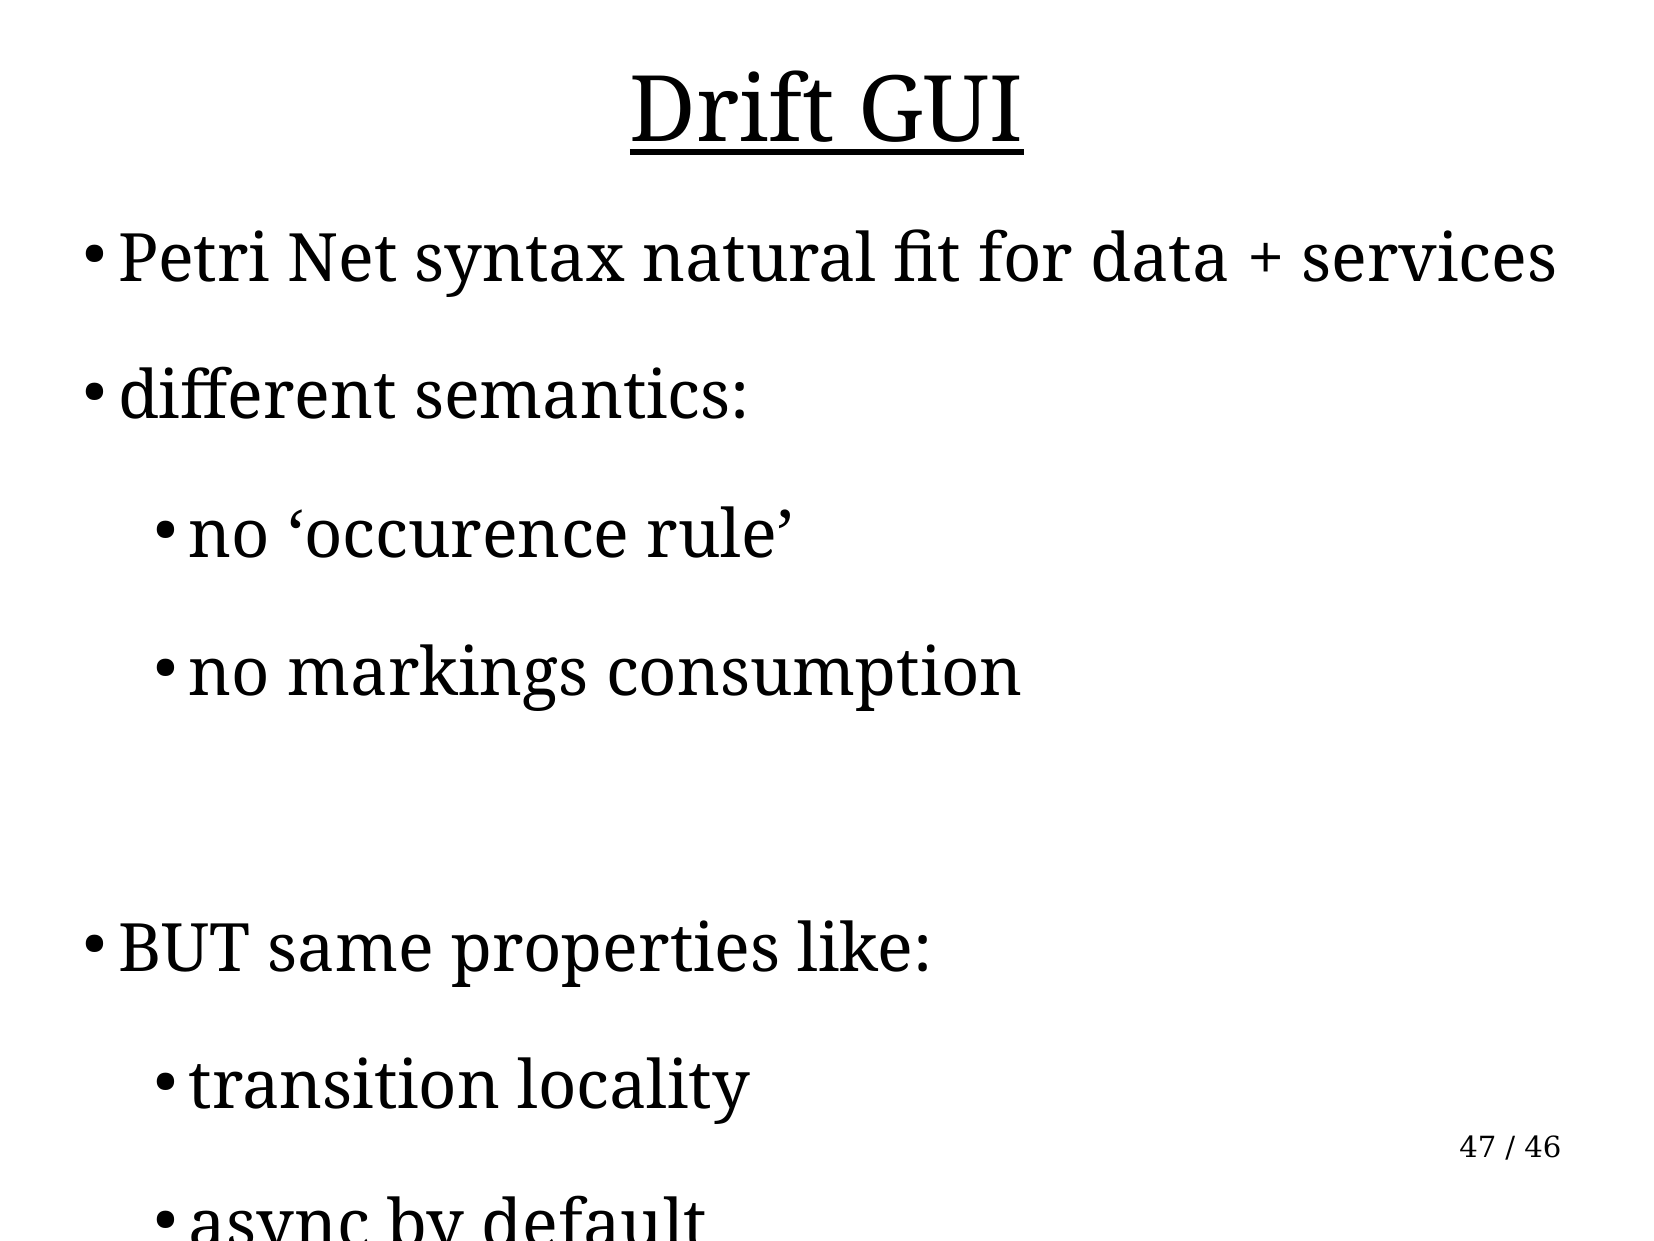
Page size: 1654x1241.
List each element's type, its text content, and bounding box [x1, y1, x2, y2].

subtitle Petri Net syntax natural fit for data + services different semantics: no ‘occurence rule’ no markings consumption BUT same properties like: transition locality async by default [82, 209, 1571, 1241]
title Drift GUI [82, 2, 1571, 209]
